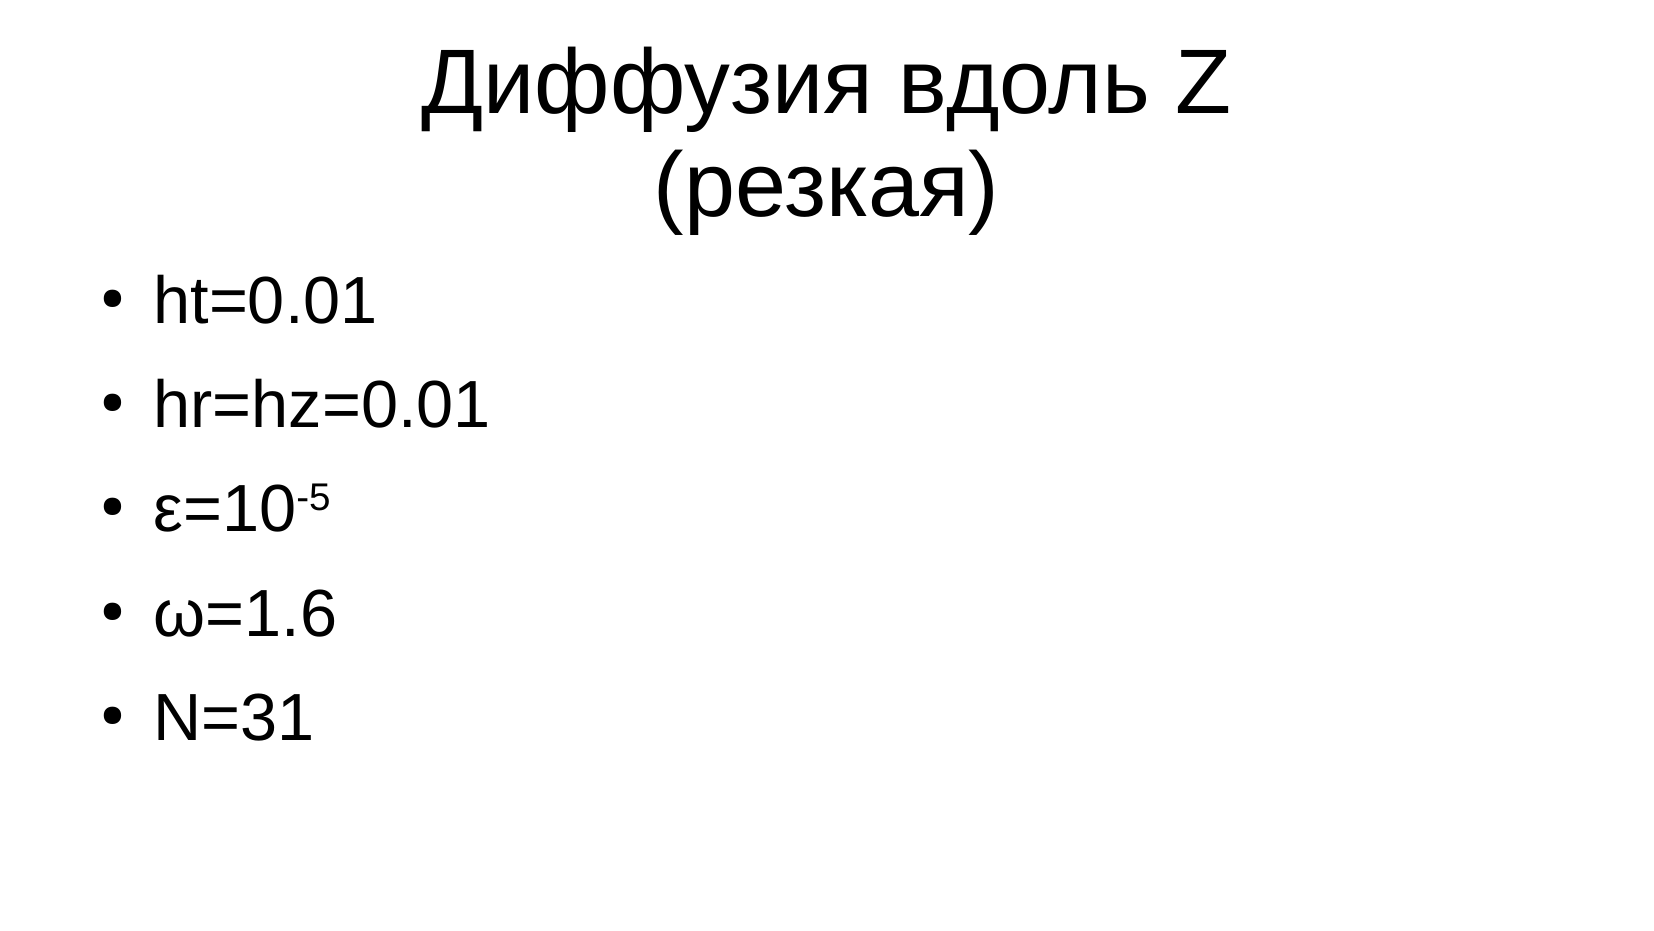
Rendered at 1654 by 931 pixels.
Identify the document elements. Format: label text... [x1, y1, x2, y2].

title Диффузия вдоль Z (резкая) [82, 41, 1571, 226]
list ht=0.01 hr=hz=0.01 ε=10-5 ω=1.6 N=31 [82, 262, 1571, 803]
